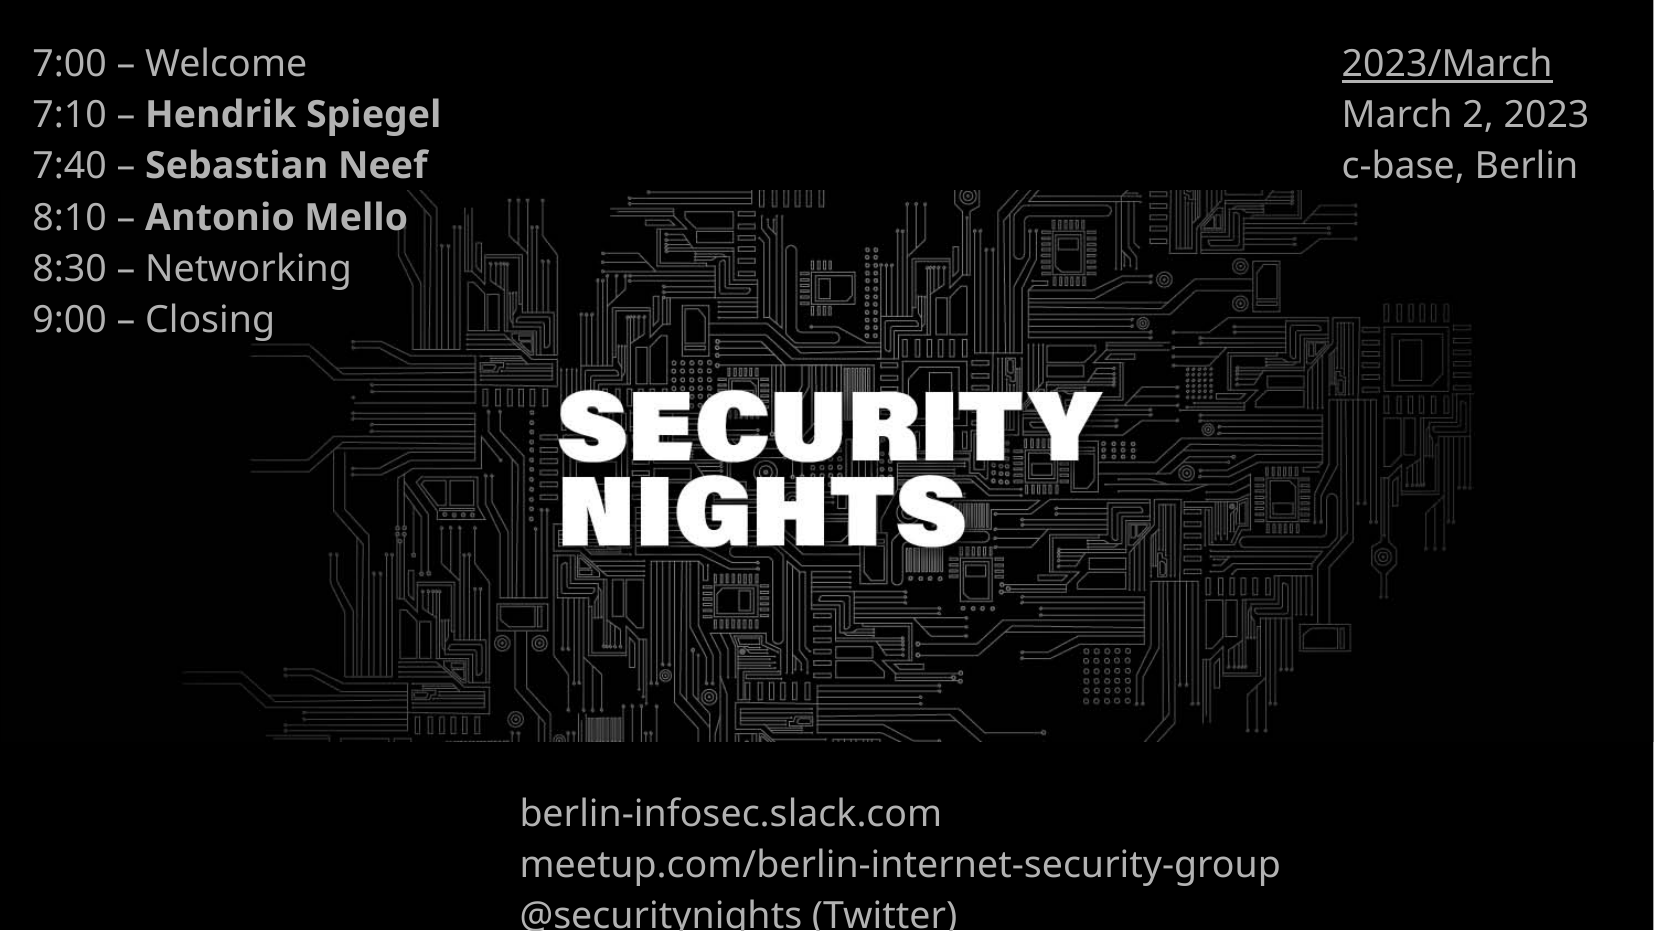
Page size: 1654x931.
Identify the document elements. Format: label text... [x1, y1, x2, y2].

picture [183, 314, 195, 330]
text_box 2023/March March 2, 2023 c-base, Berlin [1326, 29, 1632, 160]
picture [68, 313, 79, 330]
picture [37, 313, 48, 319]
picture [1, 190, 1654, 742]
picture [257, 314, 269, 330]
text_box 7:00 – Welcome 7:10 – Hendrik Spiegel 7:40 – Sebastian Neef 8:10 – Antonio Mello 8:30 – Networking 9:00 – Closing [17, 29, 621, 313]
picture [90, 313, 101, 330]
text_box berlin-infosec.slack.com meetup.com/berlin-internet-security-group @securitynights (Twitter) [543, 779, 1259, 910]
